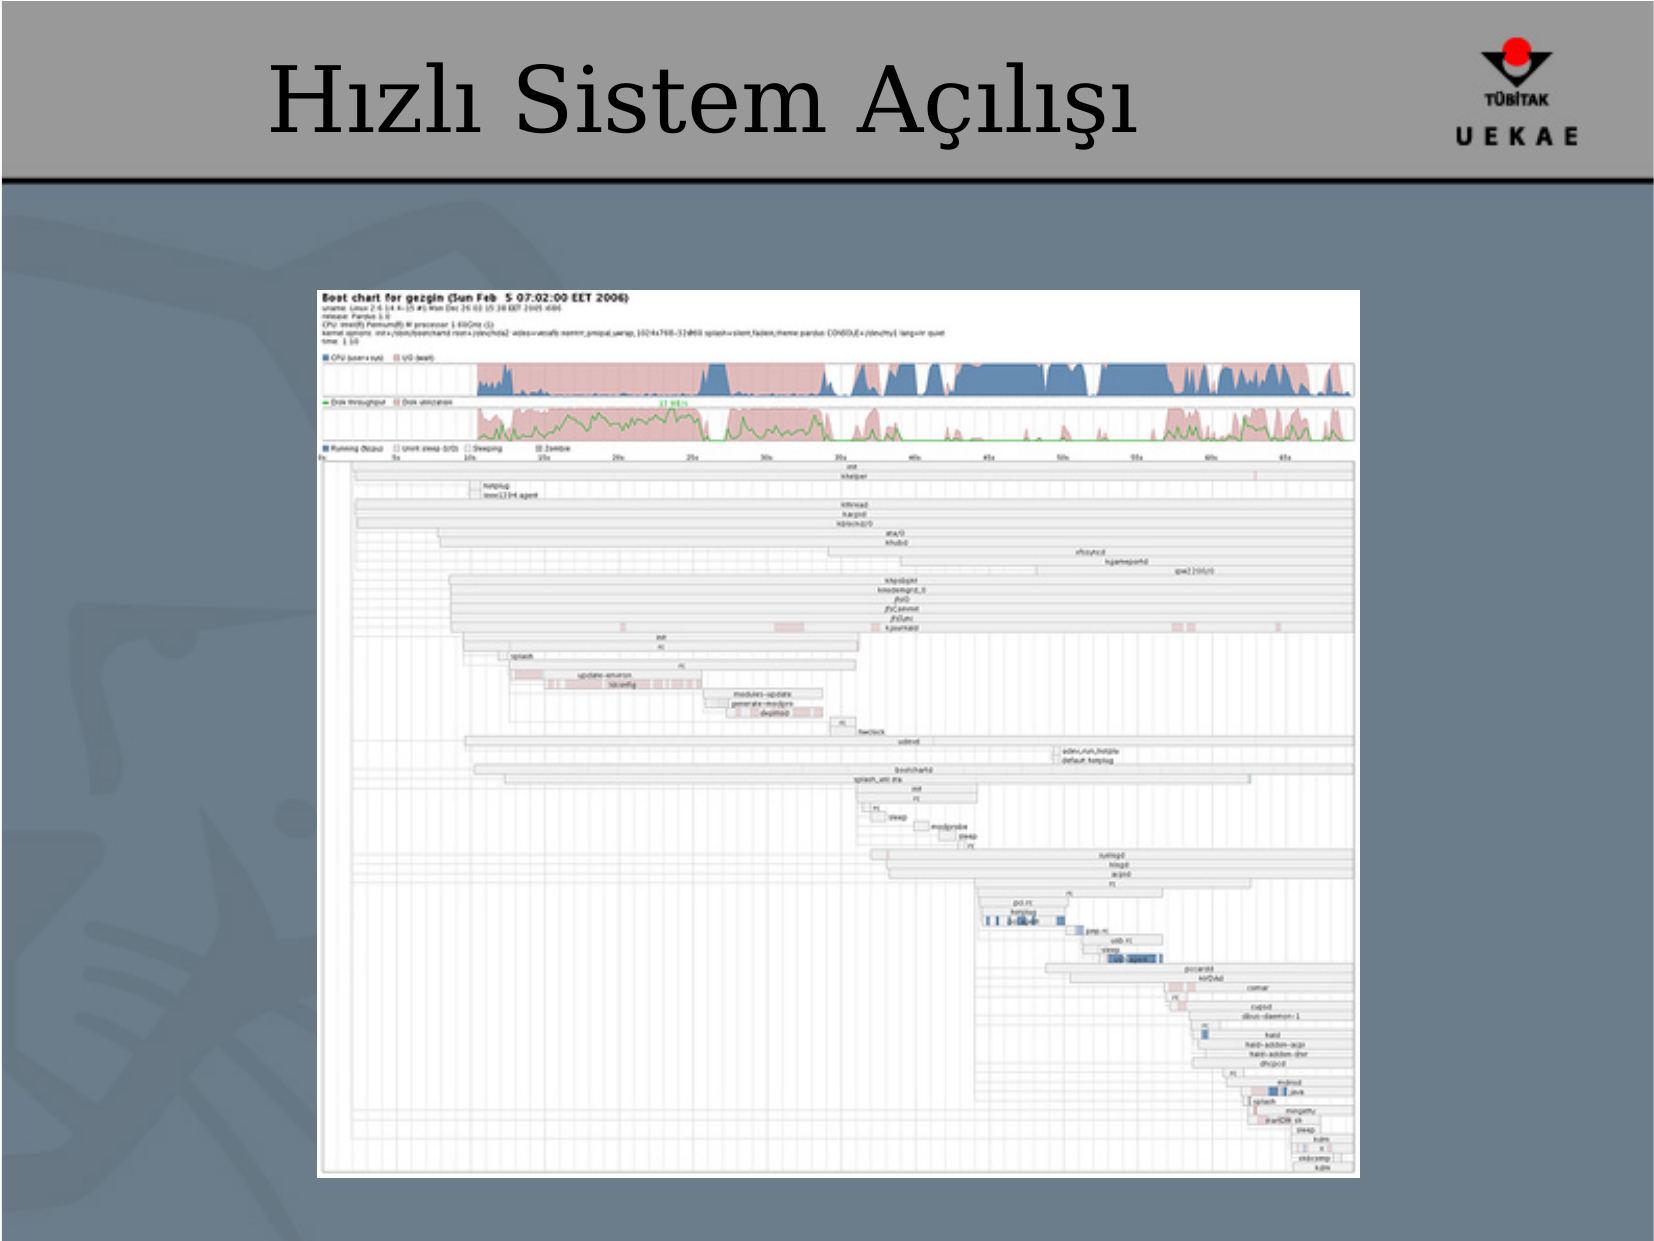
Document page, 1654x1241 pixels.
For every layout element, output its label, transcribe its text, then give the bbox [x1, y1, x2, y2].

title Hızlı Sistem Açılışı [0, 0, 1410, 204]
picture [1, 1, 1654, 1241]
